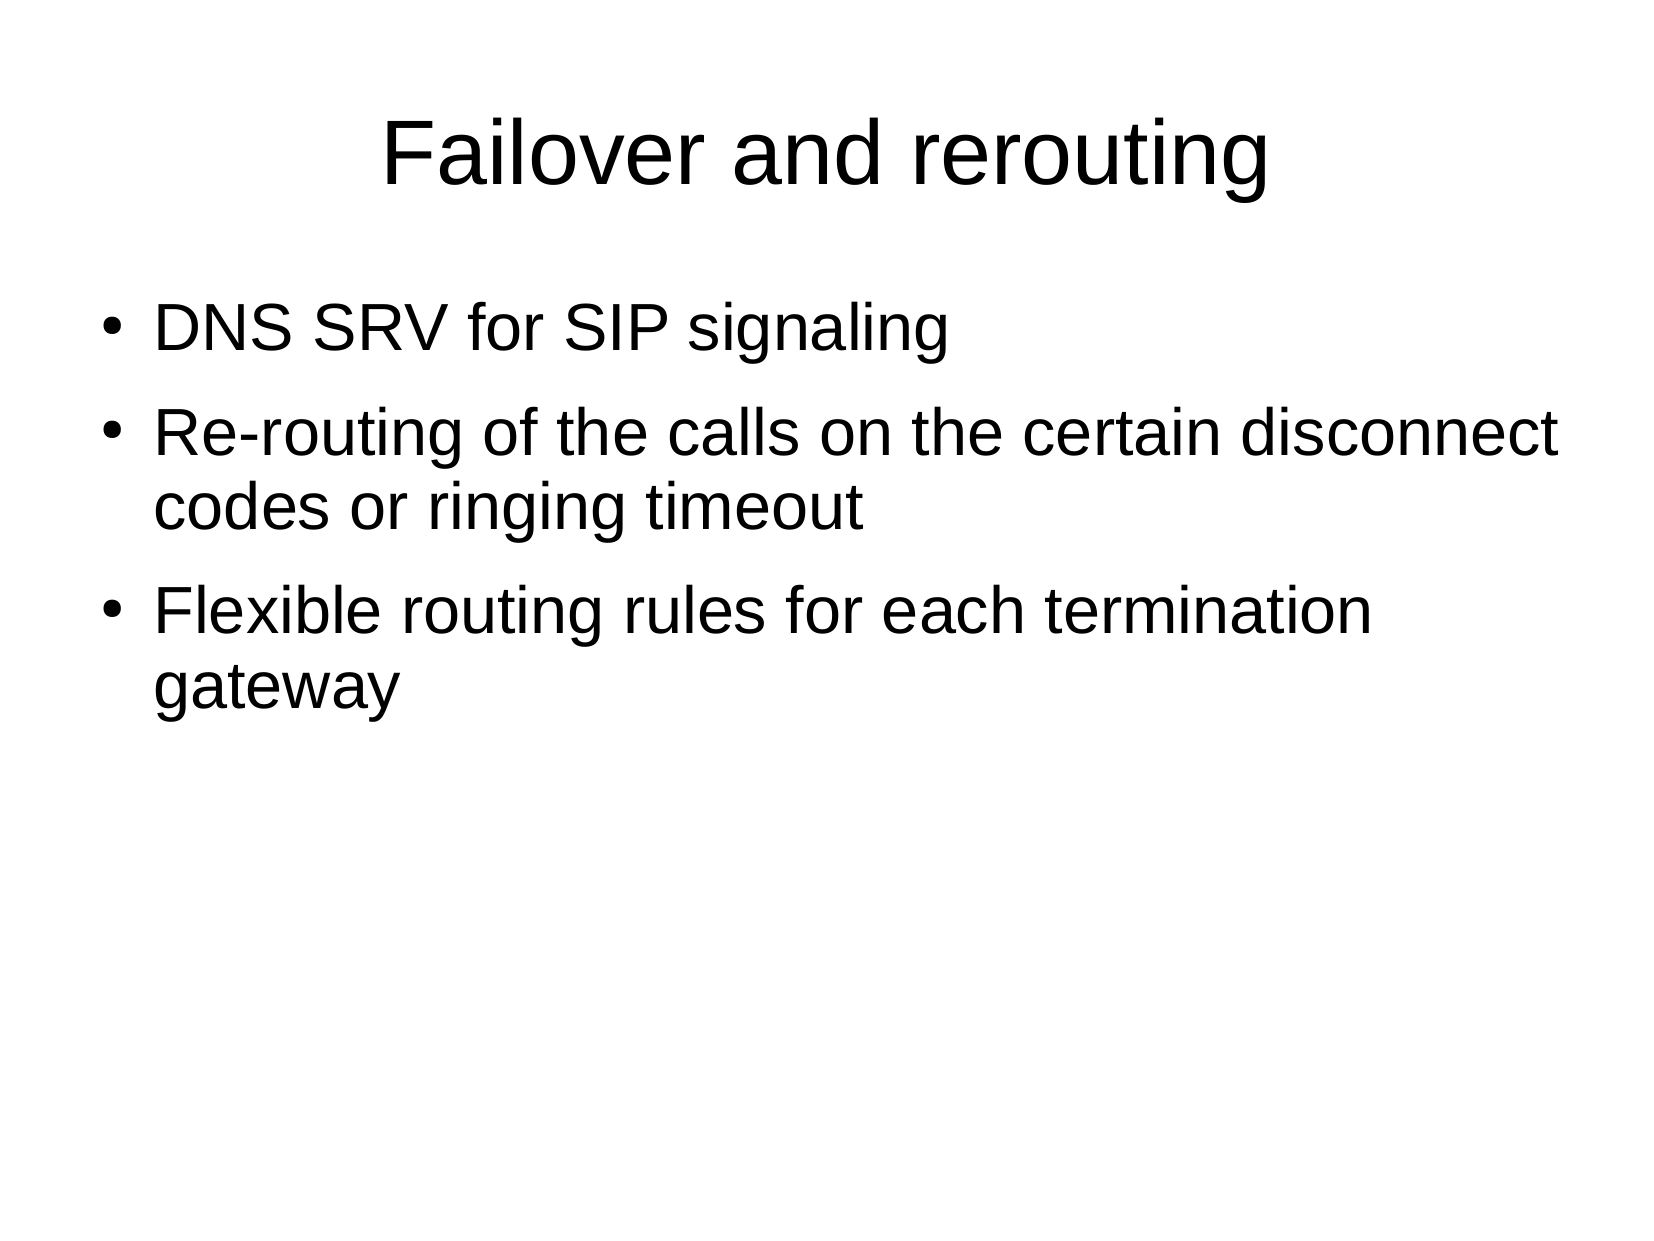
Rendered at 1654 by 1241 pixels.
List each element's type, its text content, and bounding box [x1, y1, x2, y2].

title Failover and rerouting [82, 49, 1571, 257]
list DNS SRV for SIP signaling Re-routing of the calls on the certain disconnect codes or ringing timeout Flexible routing rules for each termination gateway [82, 290, 1571, 1010]
